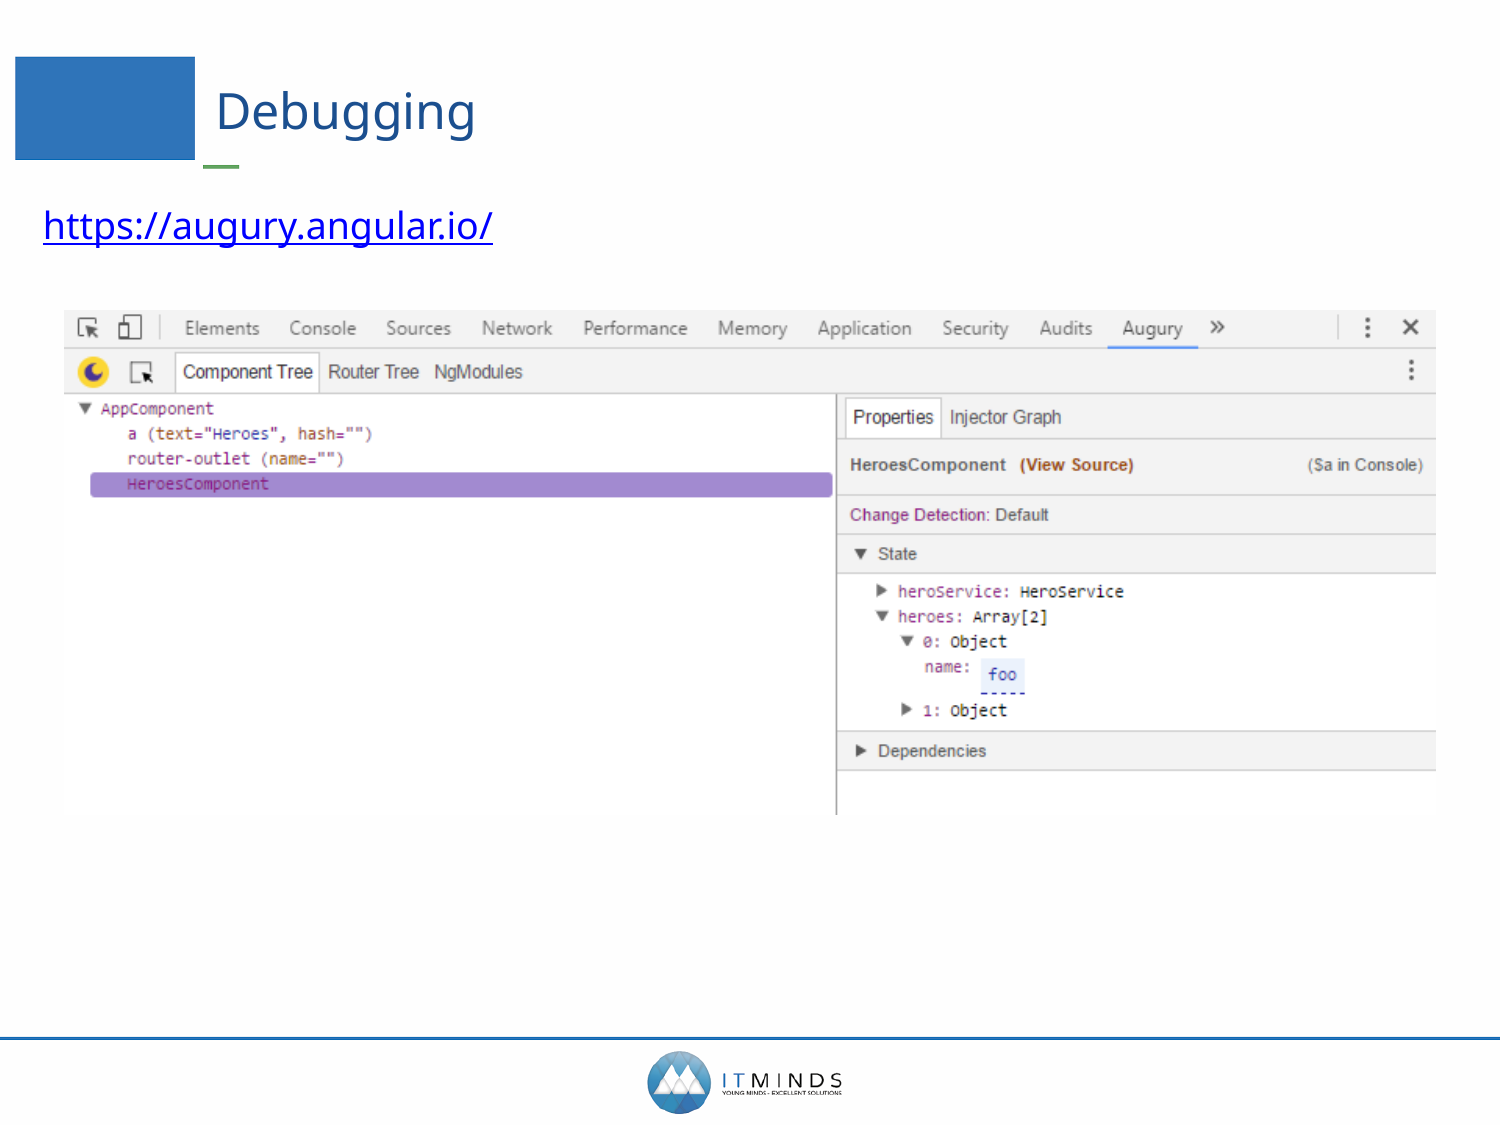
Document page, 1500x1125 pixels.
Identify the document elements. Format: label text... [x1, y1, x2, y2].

picture [0, 0, 1500, 1125]
list https://augury.angular.io/ [27, 142, 1426, 959]
title Debugging [200, 65, 1425, 142]
